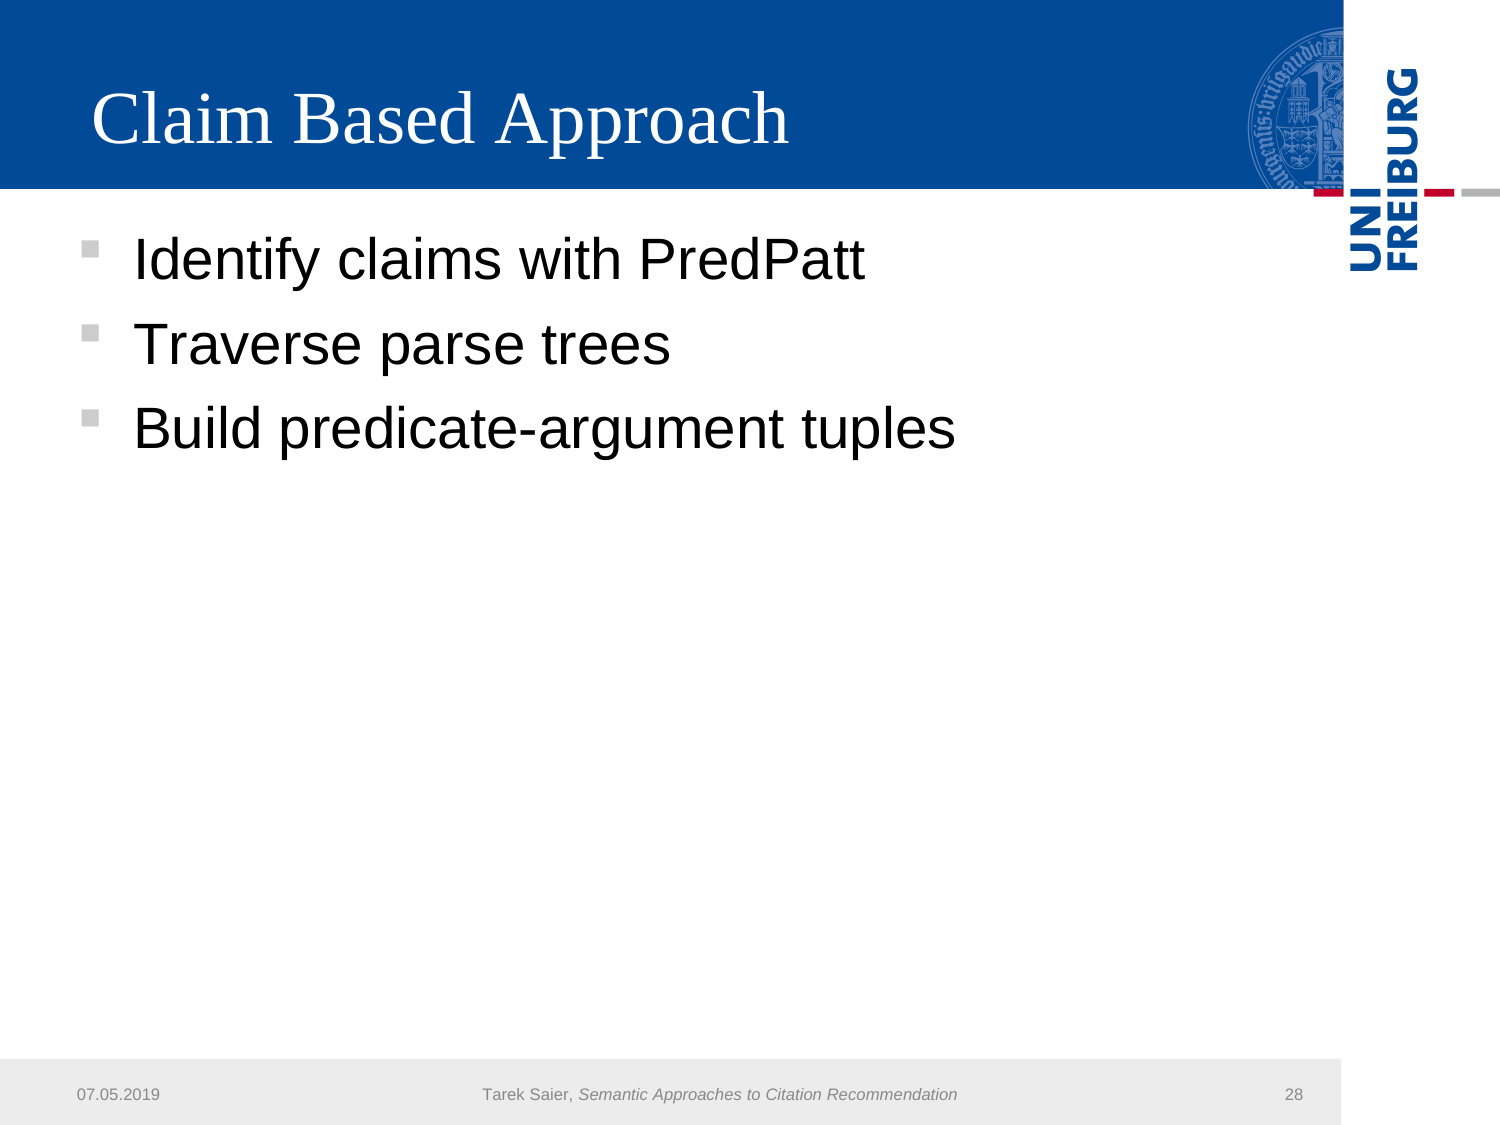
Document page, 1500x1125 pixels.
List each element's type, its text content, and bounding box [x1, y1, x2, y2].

picture [0, 0, 1500, 271]
list Identify claims with PredPatt Traverse parse trees Build predicate-argument tuples [76, 221, 1341, 1009]
title Claim Based Approach [76, 49, 1235, 178]
